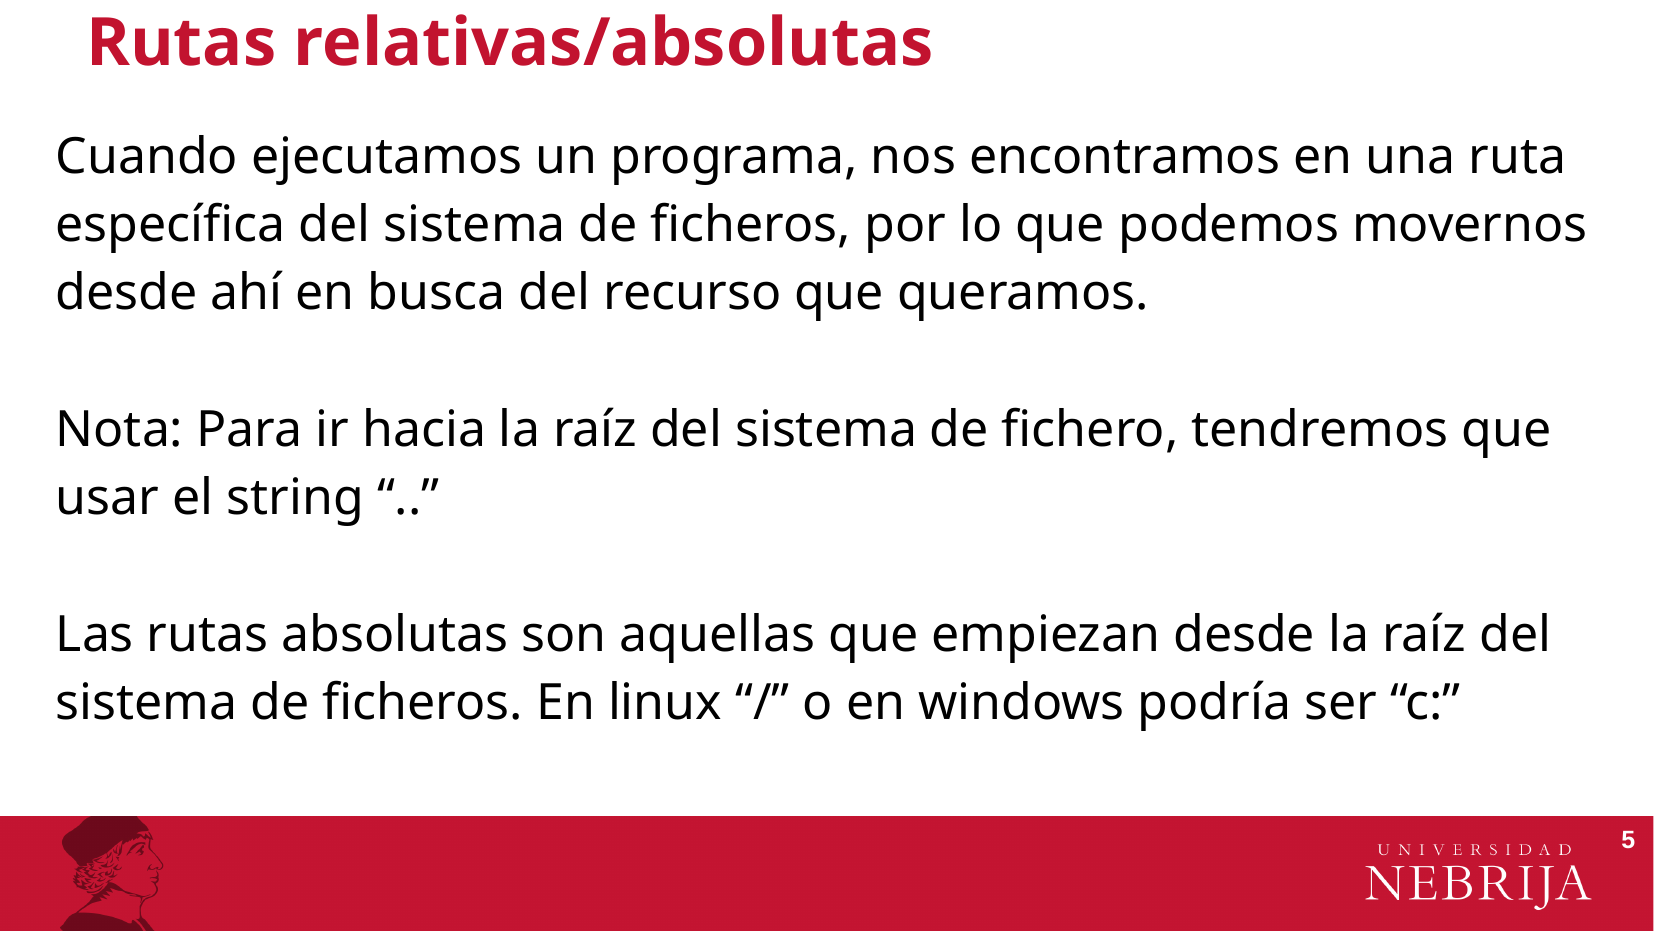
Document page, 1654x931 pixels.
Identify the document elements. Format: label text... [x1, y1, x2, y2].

text_box Rutas relativas/absolutas [0, 0, 1650, 87]
text_box Cuando ejecutamos un programa, nos encontramos en una ruta específica del sistema de ficheros, por lo que podemos movernos desde ahí en busca del recurso que queramos. Nota: Para ir hacia la raíz del sistema de fichero, tendremos que usar el string “..” Las rutas absolutas son aquellas que empiezan desde la raíz del sistema de ficheros. En linux “/” o en windows podría ser “c:” [41, 112, 1654, 788]
picture [0, 816, 1654, 931]
